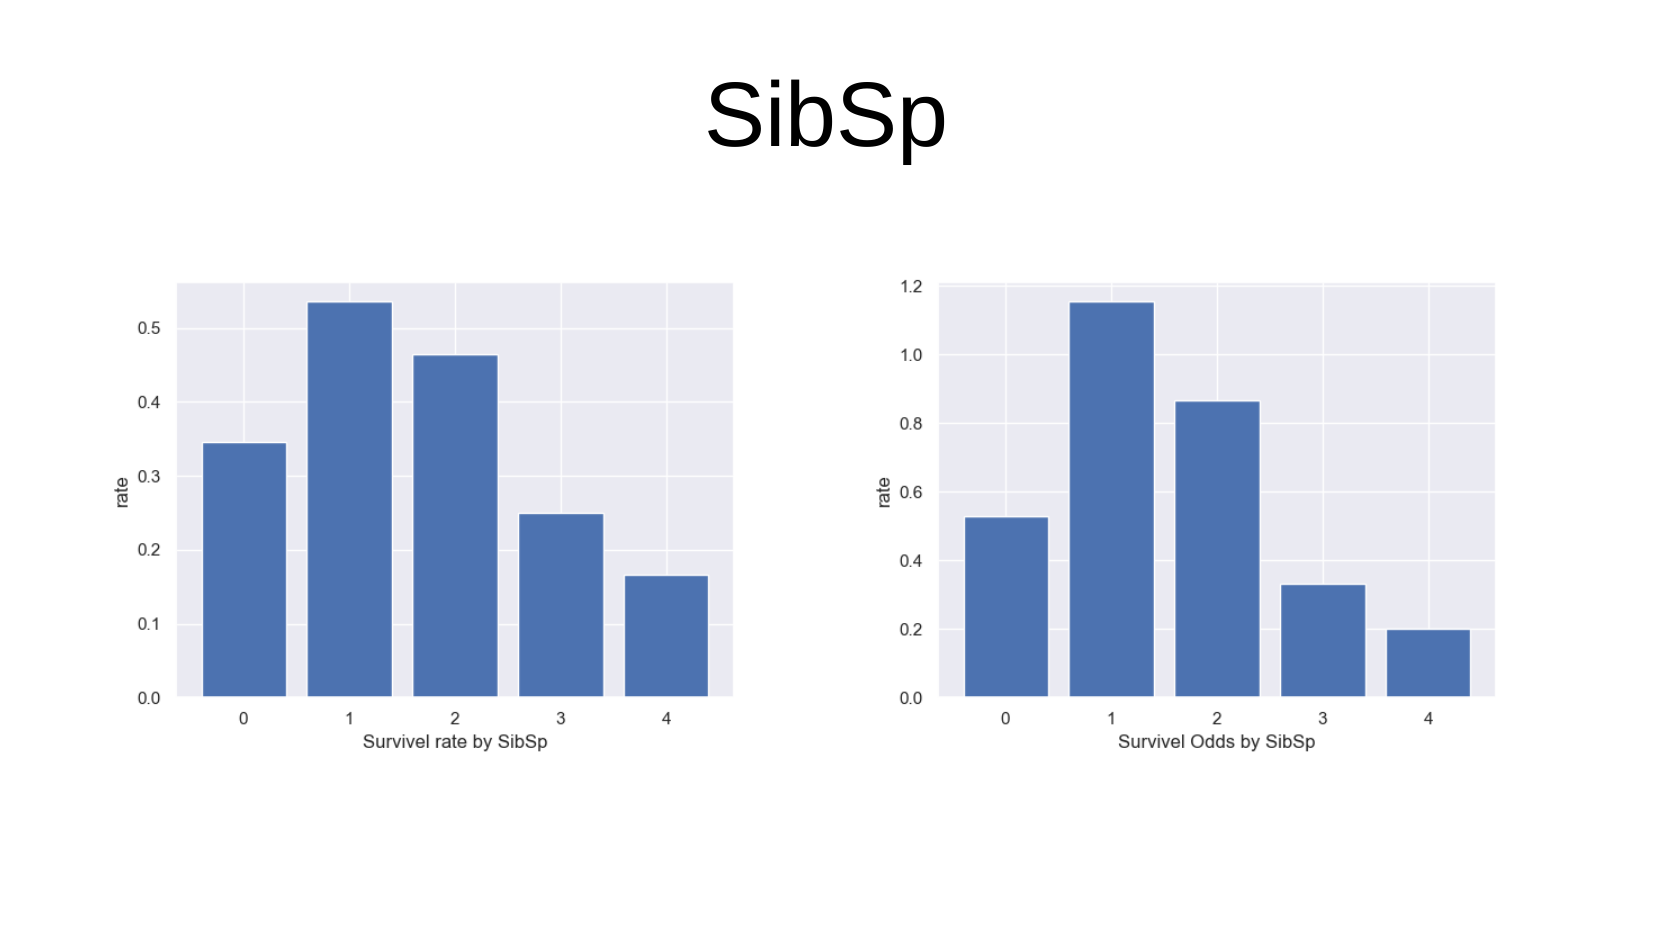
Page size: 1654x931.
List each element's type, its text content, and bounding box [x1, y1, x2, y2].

picture [86, 217, 806, 758]
picture [848, 217, 1568, 758]
title SibSp [82, 37, 1571, 193]
